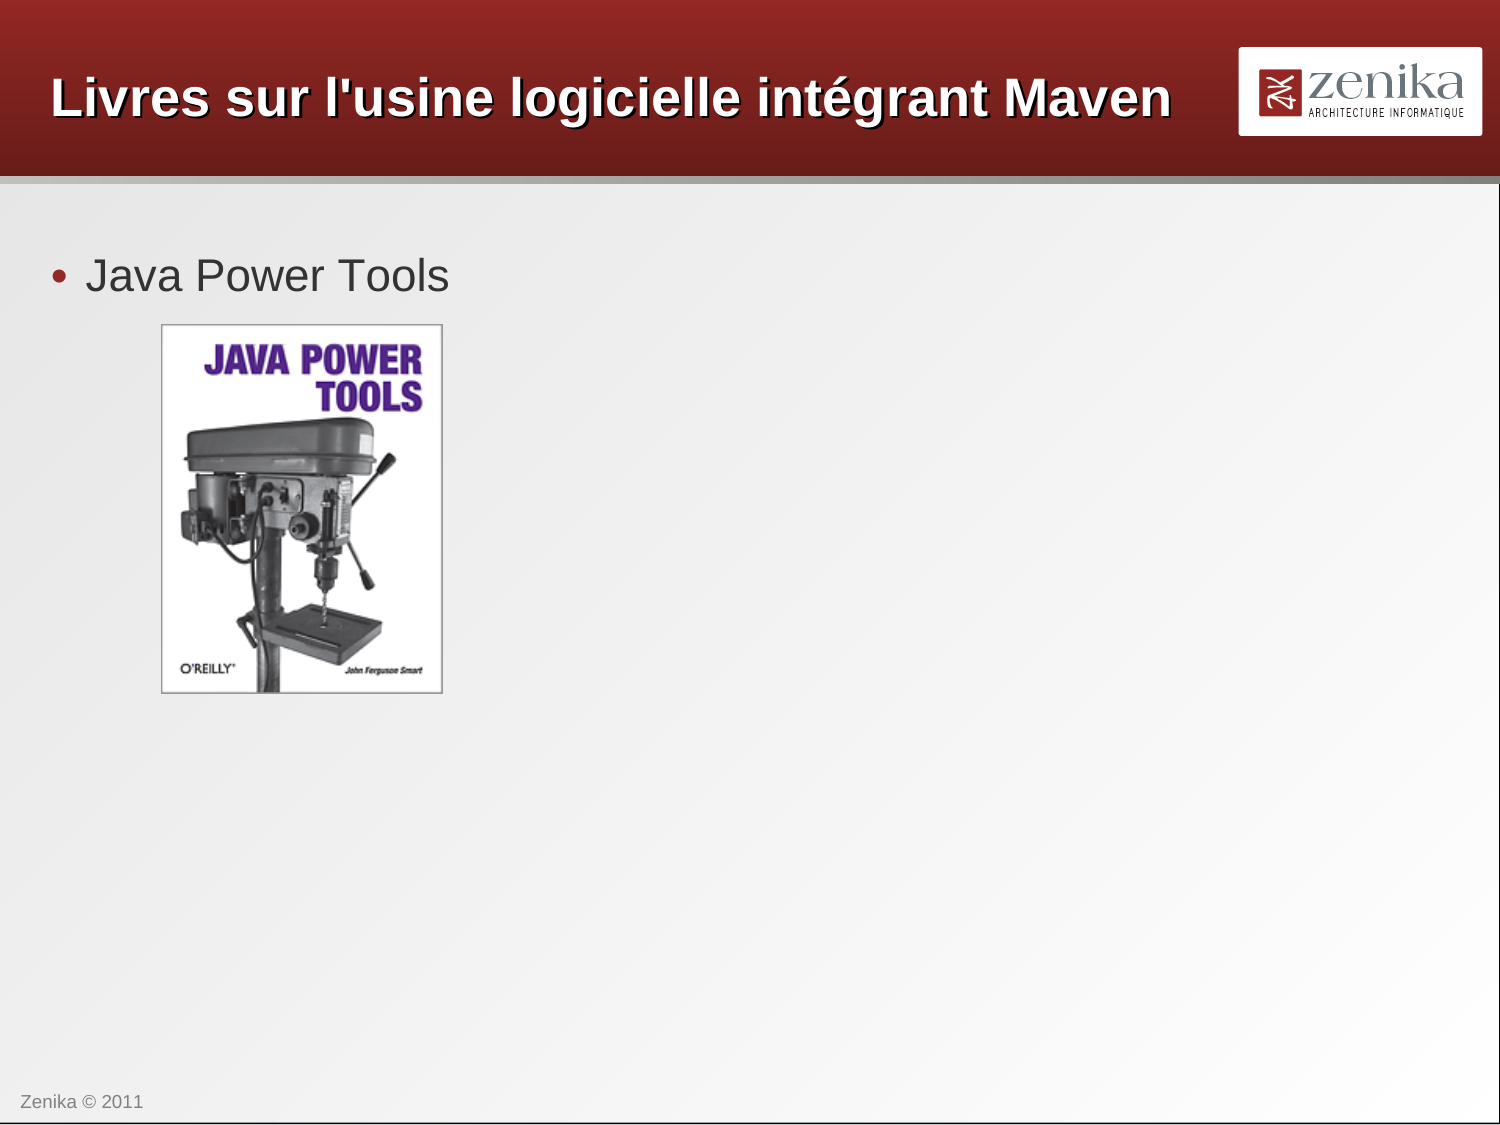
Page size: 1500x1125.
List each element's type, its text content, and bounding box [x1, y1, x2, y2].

title Livres sur l'usine logicielle intégrant Maven [50, 15, 1206, 180]
picture [161, 324, 443, 694]
list Java Power Tools [50, 249, 1435, 1079]
picture [1257, 58, 1464, 125]
